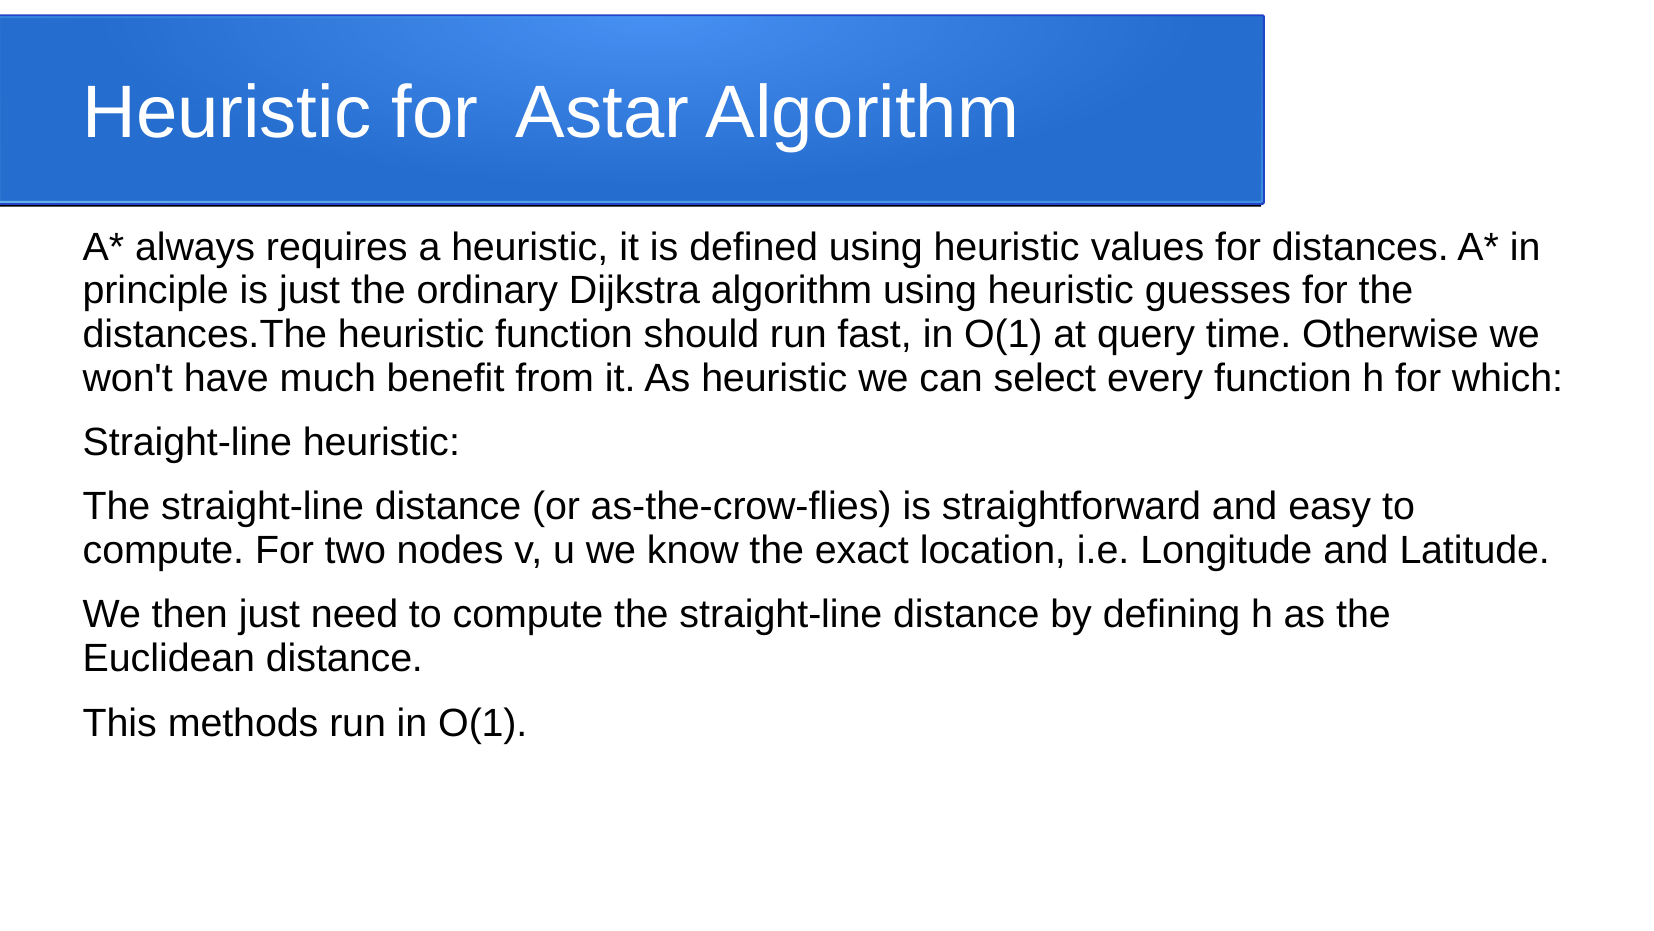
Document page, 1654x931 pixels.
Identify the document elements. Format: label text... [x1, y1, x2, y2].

title Heuristic for Astar Algorithm [82, 35, 1235, 189]
list A* always requires a heuristic, it is defined using heuristic values for distances. A* in principle is just the ordinary Dijkstra algorithm using heuristic guesses for the distances.The heuristic function should run fast, in O(1) at query time. Otherwise we won't have much benefit from it. As heuristic we can select every function h for which: Straight-line heuristic: The straight-line distance (or as-the-crow-flies) is straightforward and easy to compute. For two nodes v, u we know the exact location, i.e. Longitude and Latitude. We then just need to compute the straight-line distance by defining h as the Euclidean distance. This methods run in O(1). [82, 224, 1571, 764]
